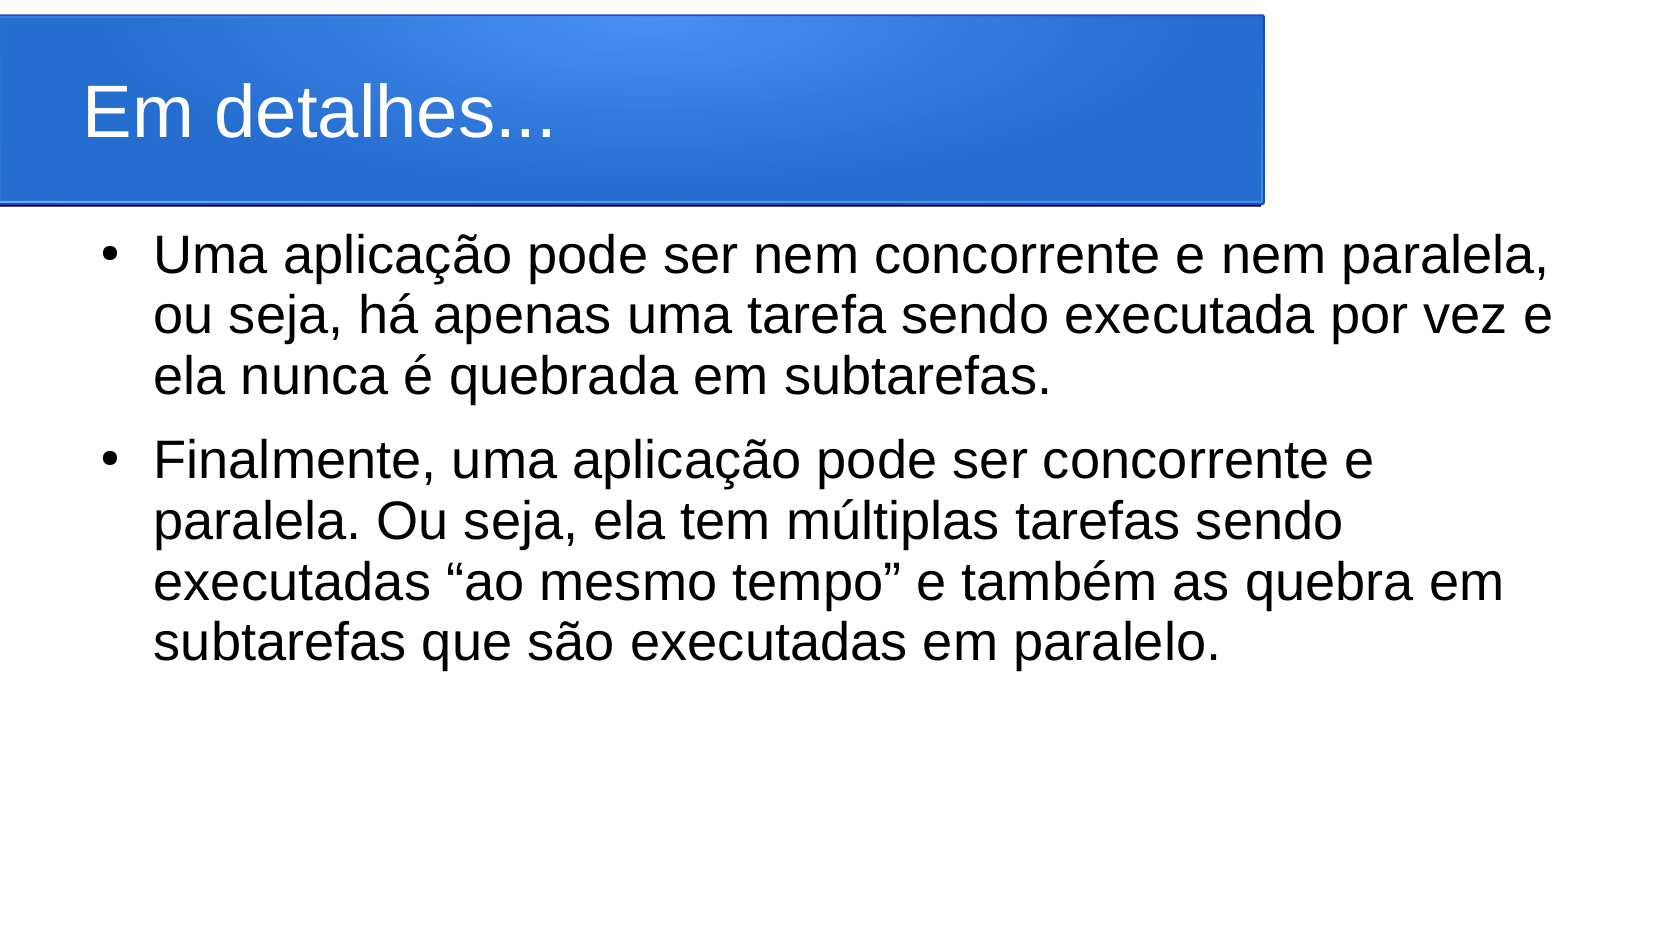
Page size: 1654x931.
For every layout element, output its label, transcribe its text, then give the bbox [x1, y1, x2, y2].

title Em detalhes... [82, 35, 1235, 189]
list Uma aplicação pode ser nem concorrente e nem paralela, ou seja, há apenas uma tarefa sendo executada por vez e ela nunca é quebrada em subtarefas. Finalmente, uma aplicação pode ser concorrente e paralela. Ou seja, ela tem múltiplas tarefas sendo executadas “ao mesmo tempo” e também as quebra em subtarefas que são executadas em paralelo. [82, 224, 1571, 764]
